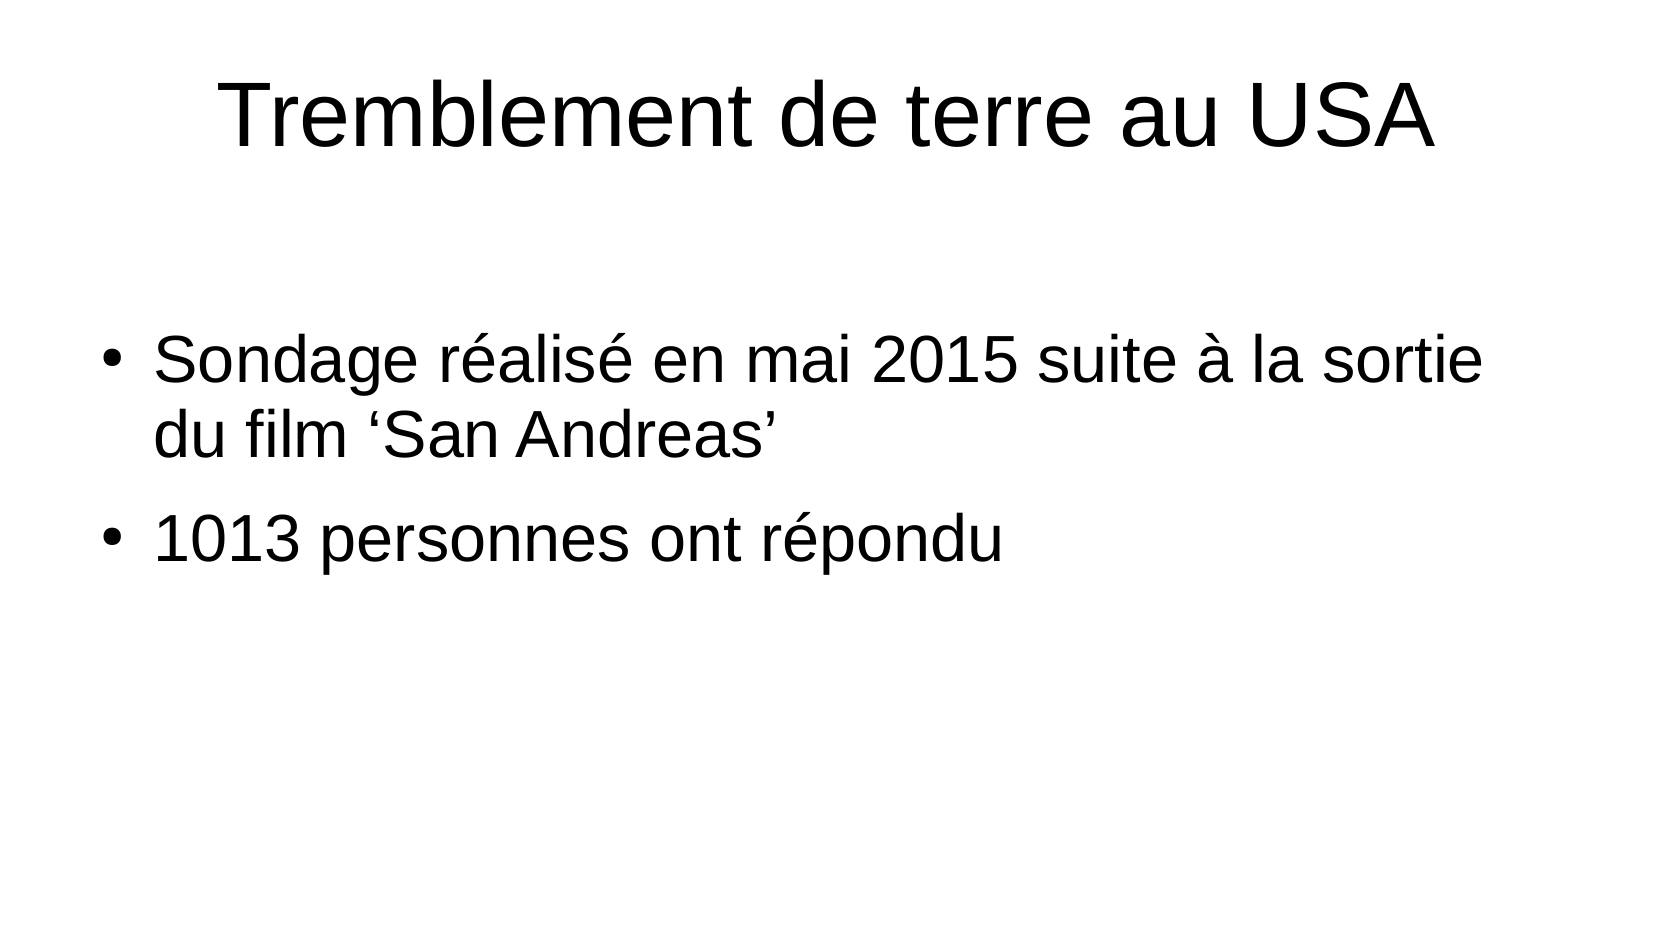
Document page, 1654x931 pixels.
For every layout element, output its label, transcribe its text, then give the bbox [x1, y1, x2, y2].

title Tremblement de terre au USA [82, 37, 1571, 193]
list Sondage réalisé en mai 2015 suite à la sortie du film ‘San Andreas’ 1013 personnes ont répondu [82, 217, 1571, 758]
